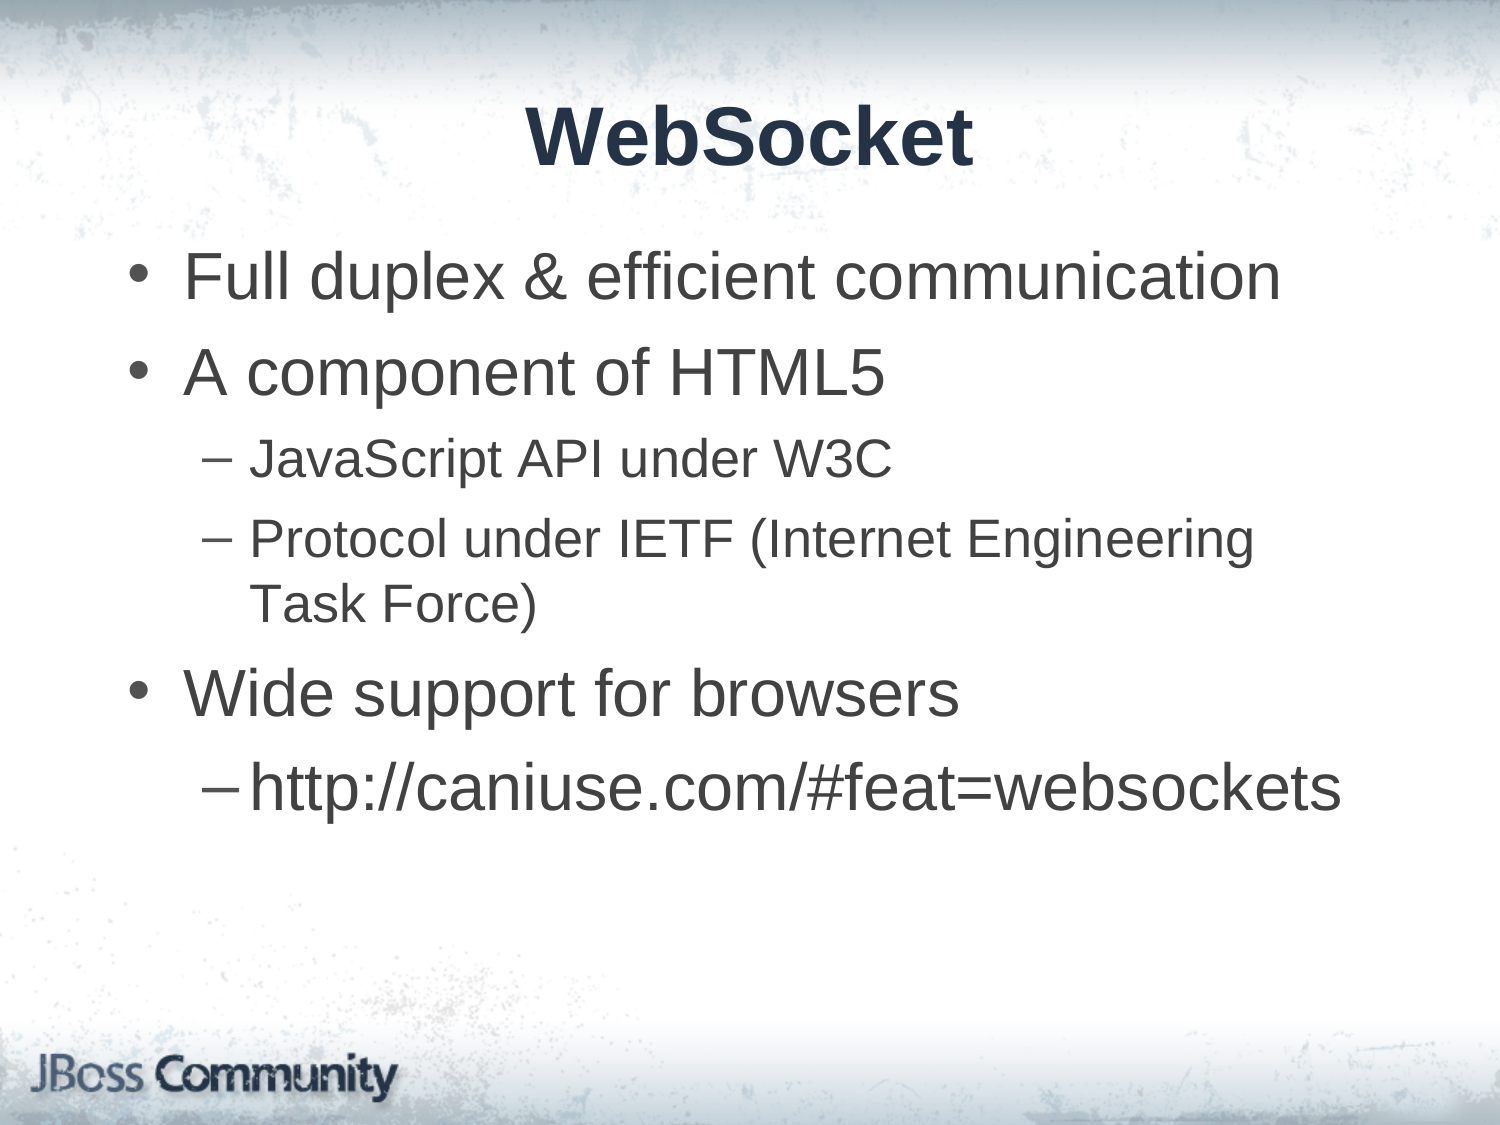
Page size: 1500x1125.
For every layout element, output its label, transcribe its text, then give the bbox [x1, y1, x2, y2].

title WebSocket [112, 38, 1388, 224]
list Full duplex & efficient communication A component of HTML5 JavaScript API under W3C Protocol under IETF (Internet Engineering Task Force) Wide support for browsers http://caniuse.com/#feat=websockets [112, 224, 1388, 1023]
picture [0, 0, 1500, 1125]
